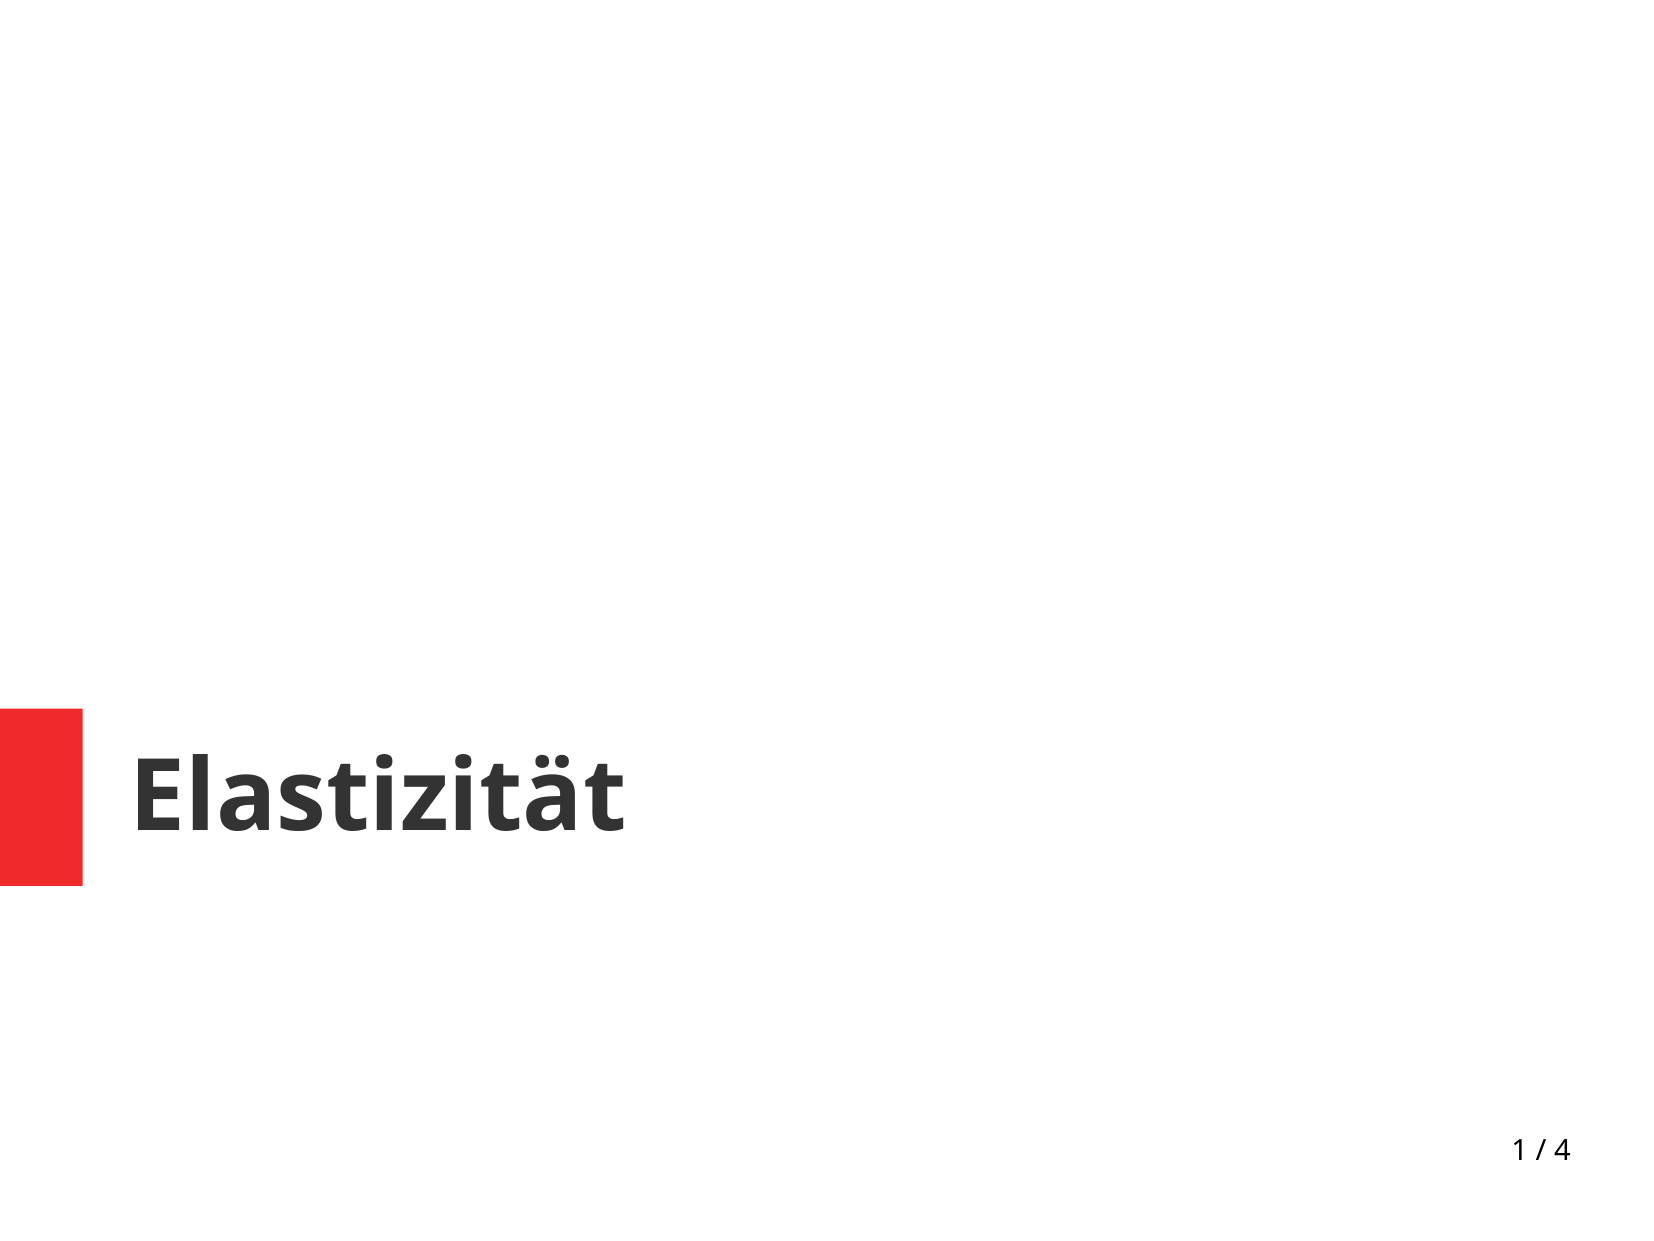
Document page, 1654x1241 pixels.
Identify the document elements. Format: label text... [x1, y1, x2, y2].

title Elastizität [129, 655, 1536, 928]
